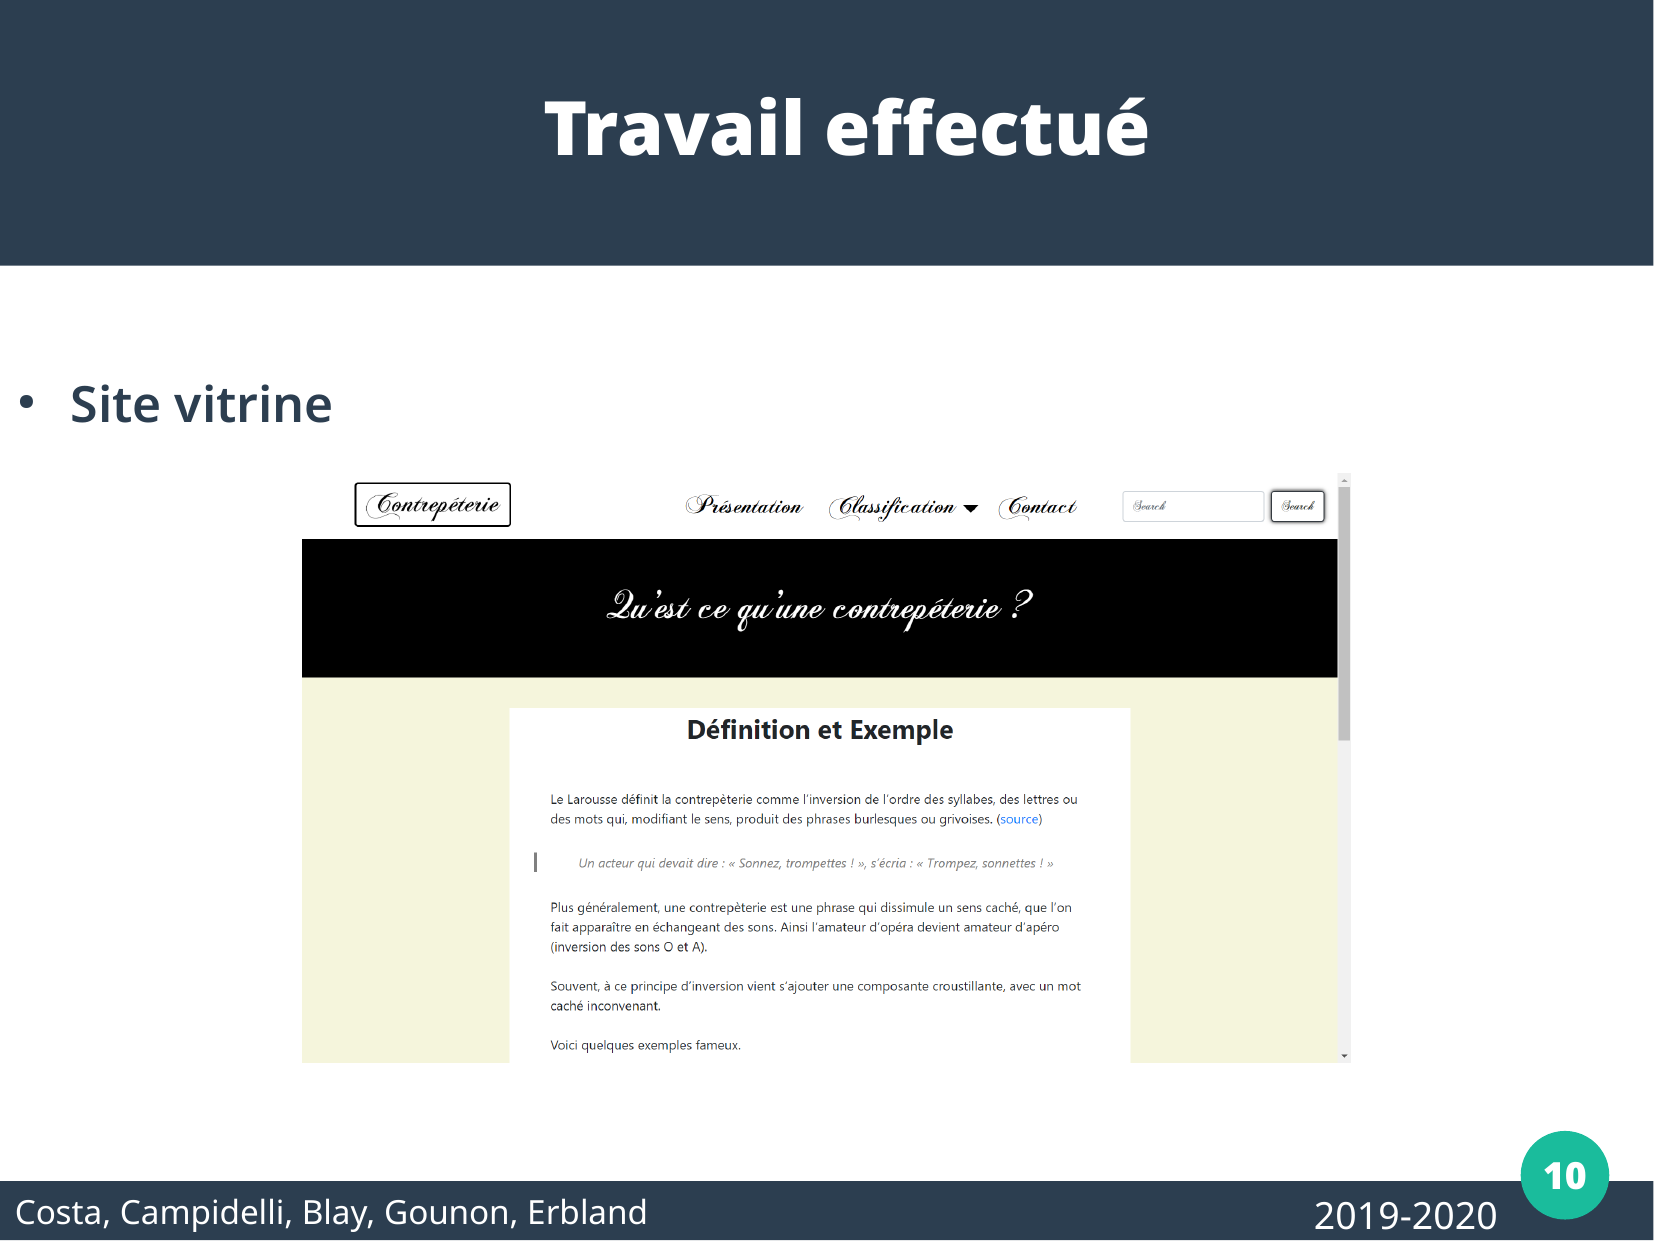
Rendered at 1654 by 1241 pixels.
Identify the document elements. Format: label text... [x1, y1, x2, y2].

picture [302, 473, 1351, 1063]
text_box Costa, Campidelli, Blay, Gounon, Erbland [1536, 1181, 1654, 1241]
text_box Costa, Campidelli, Blay, Gounon, Erbland [0, 1181, 1299, 1241]
list Site vitrine [0, 271, 1654, 1170]
text_box 2019-2020 [1299, 1181, 1536, 1241]
title Travail effectué [543, 47, 1217, 205]
